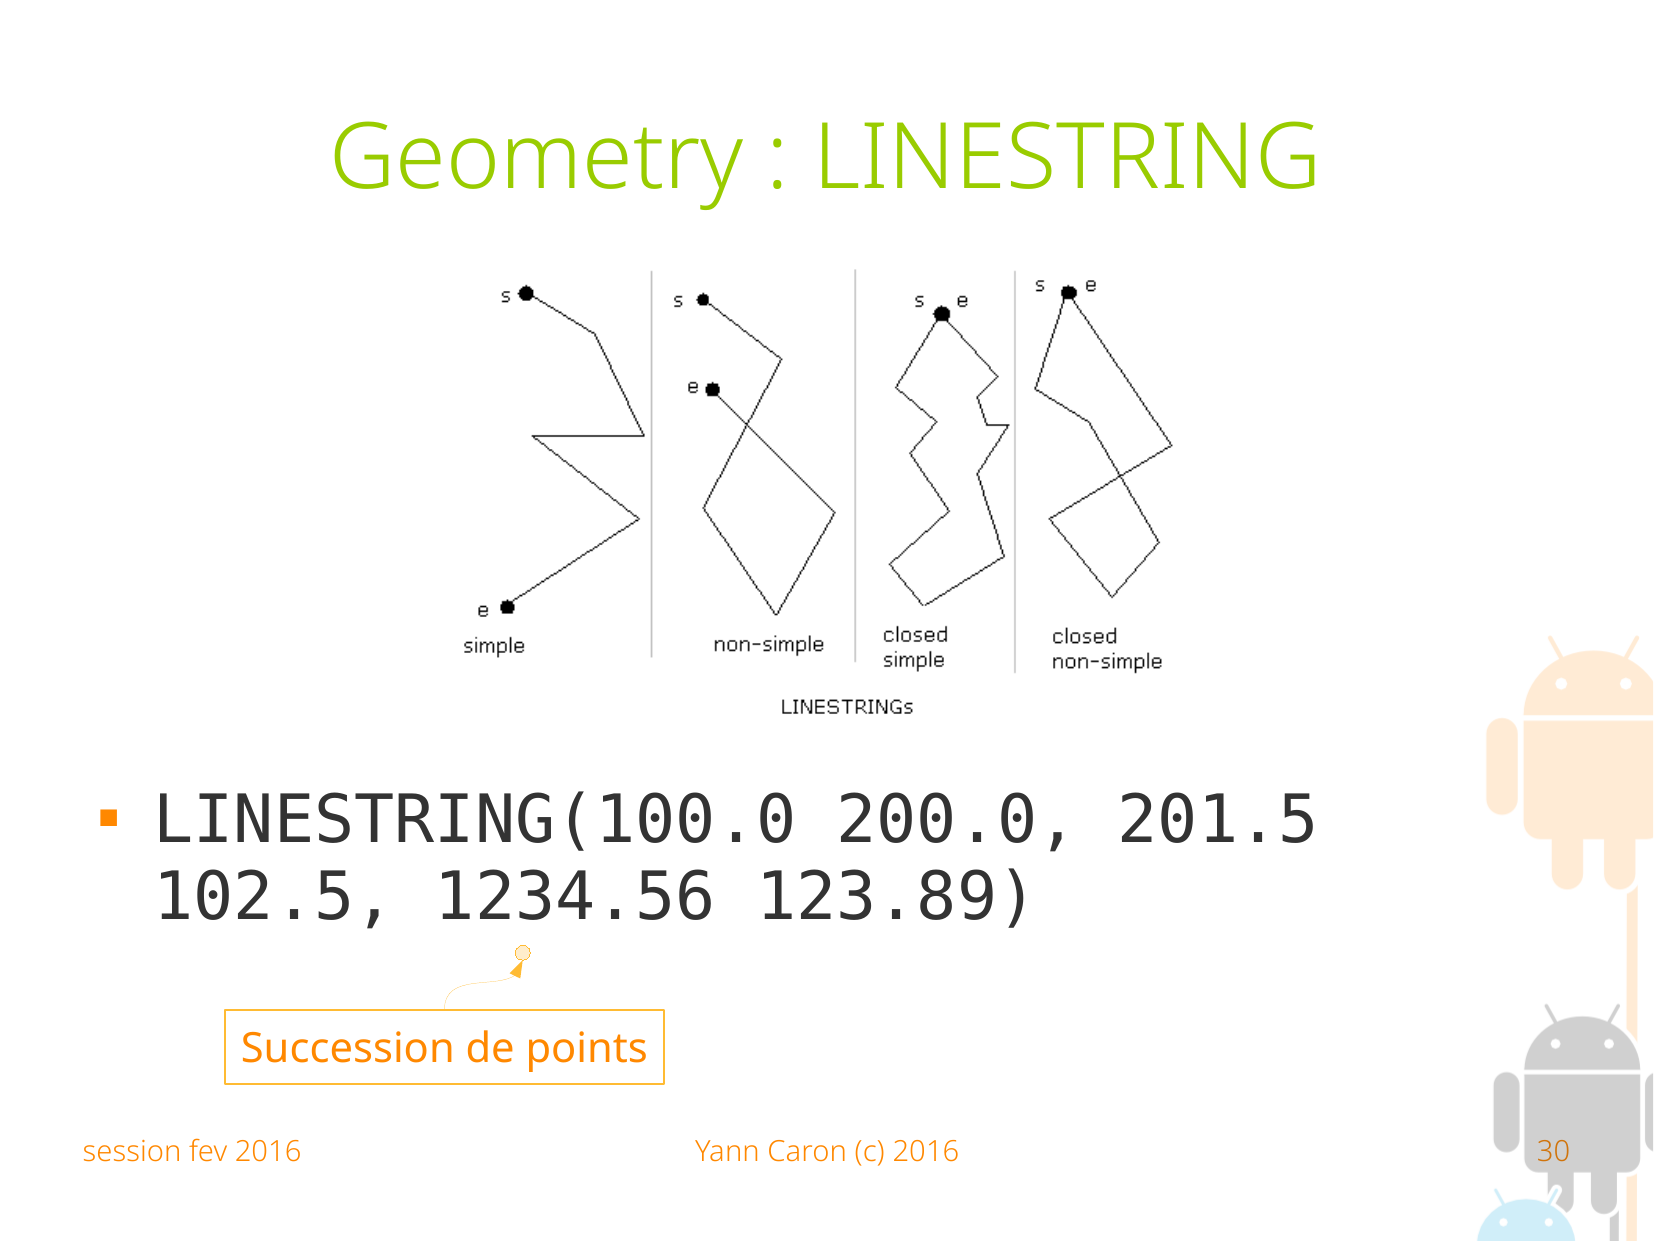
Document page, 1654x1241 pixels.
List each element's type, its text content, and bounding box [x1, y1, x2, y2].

title Geometry : LINESTRING [82, 49, 1571, 257]
list LINESTRING(100.0 200.0, 201.5 102.5, 1234.56 123.89) [82, 780, 1571, 1010]
picture [240, 254, 1654, 1241]
text_box [515, 945, 531, 961]
text_box Succession de points [225, 1009, 660, 1076]
picture [240, 1011, 663, 1083]
